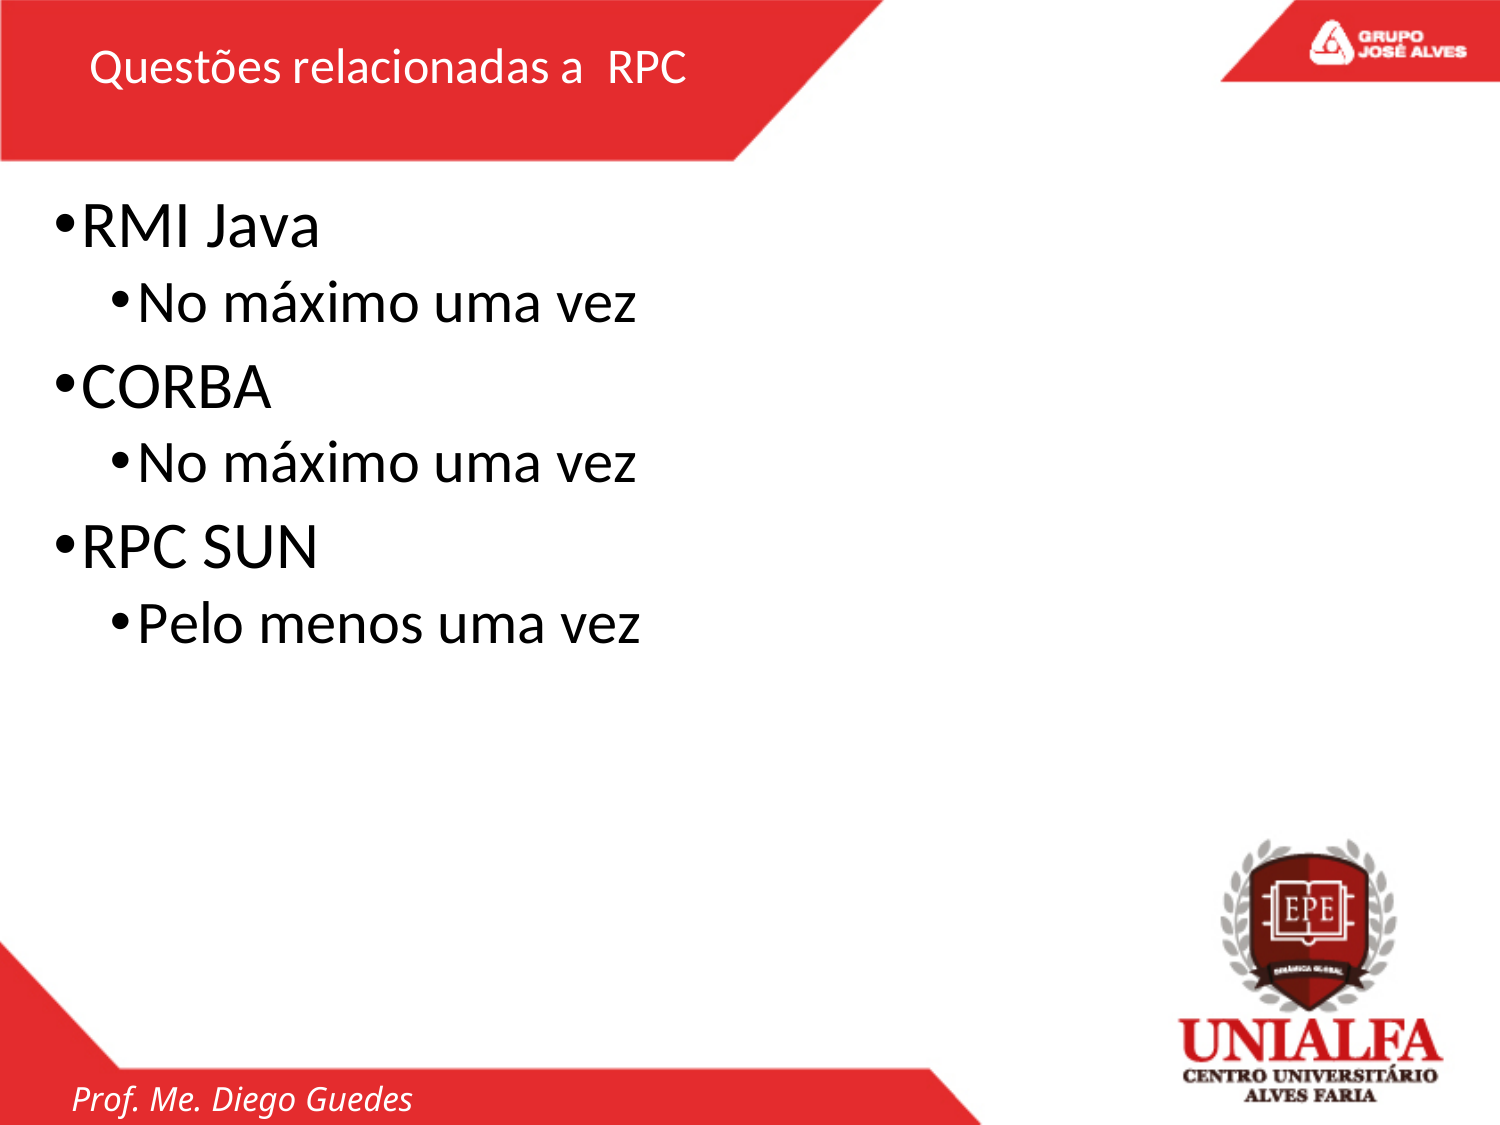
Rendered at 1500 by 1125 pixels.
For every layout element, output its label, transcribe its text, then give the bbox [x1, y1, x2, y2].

text_box Questões relacionadas a RPC [74, 25, 730, 101]
picture [0, 0, 1500, 1125]
text_box Prof. Me. Diego Guedes [56, 1070, 711, 1125]
list RMI Java No máximo uma vez CORBA No máximo uma vez RPC SUN Pelo menos uma vez [38, 182, 1425, 933]
